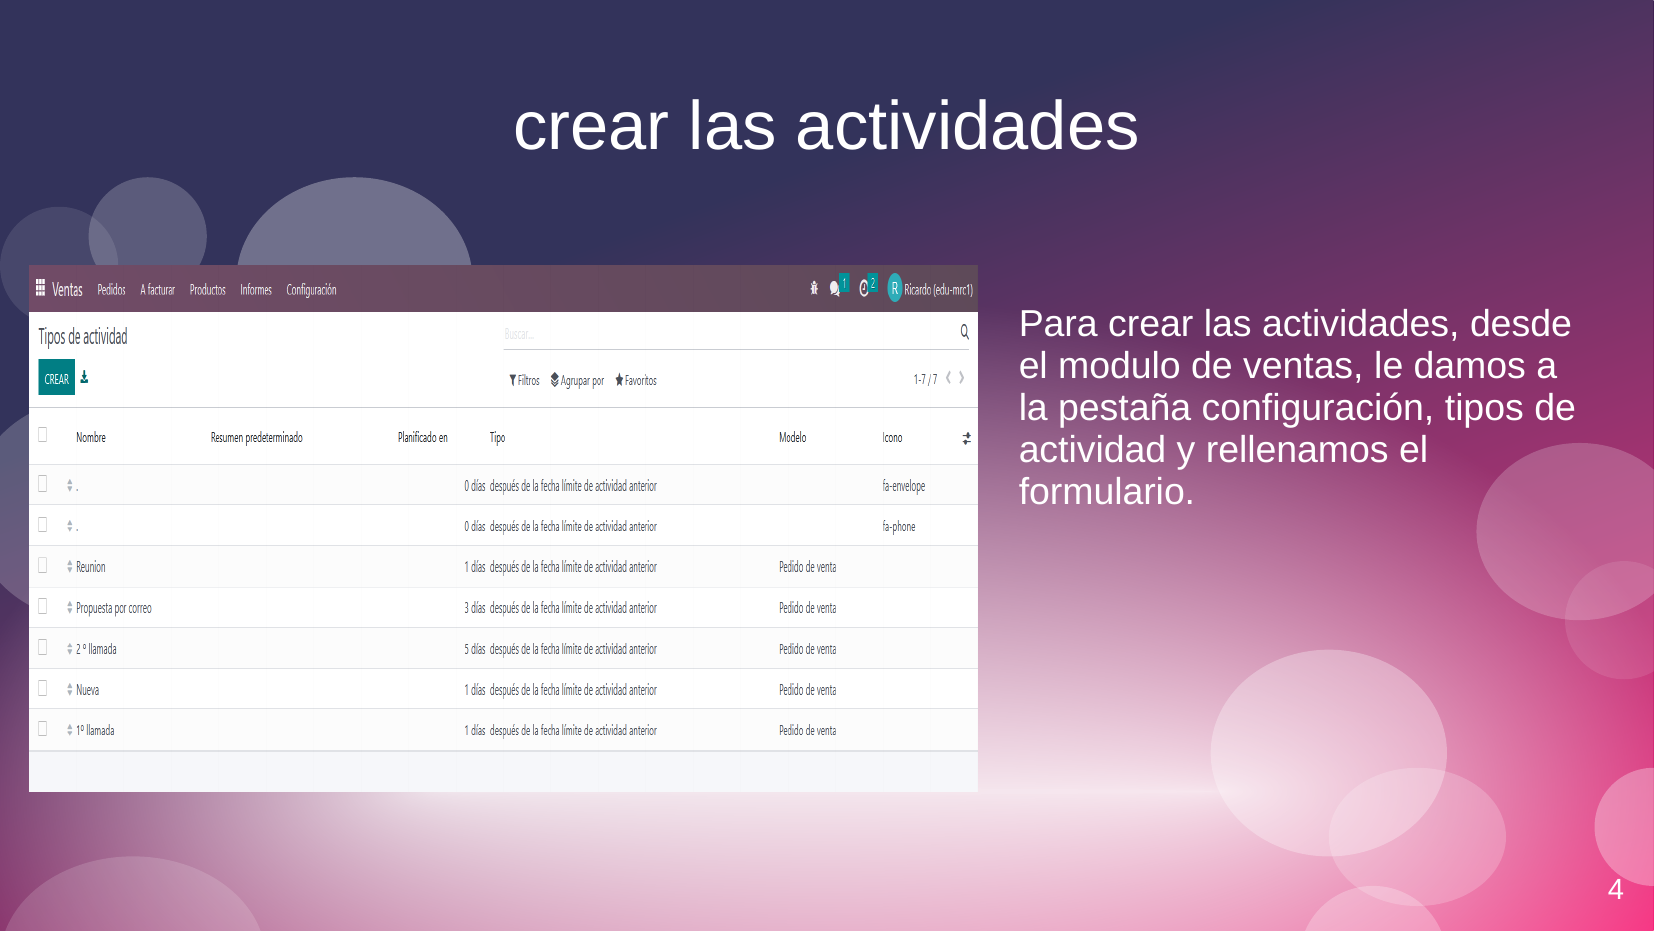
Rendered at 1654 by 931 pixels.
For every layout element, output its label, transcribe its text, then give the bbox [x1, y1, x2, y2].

text_box Para crear las actividades, desde el modulo de ventas, le damos a la pestaña configuración, tipos de actividad y rellenamos el formulario. [1003, 295, 1595, 532]
picture [29, 265, 978, 792]
title crear las actividades [88, 44, 1565, 207]
